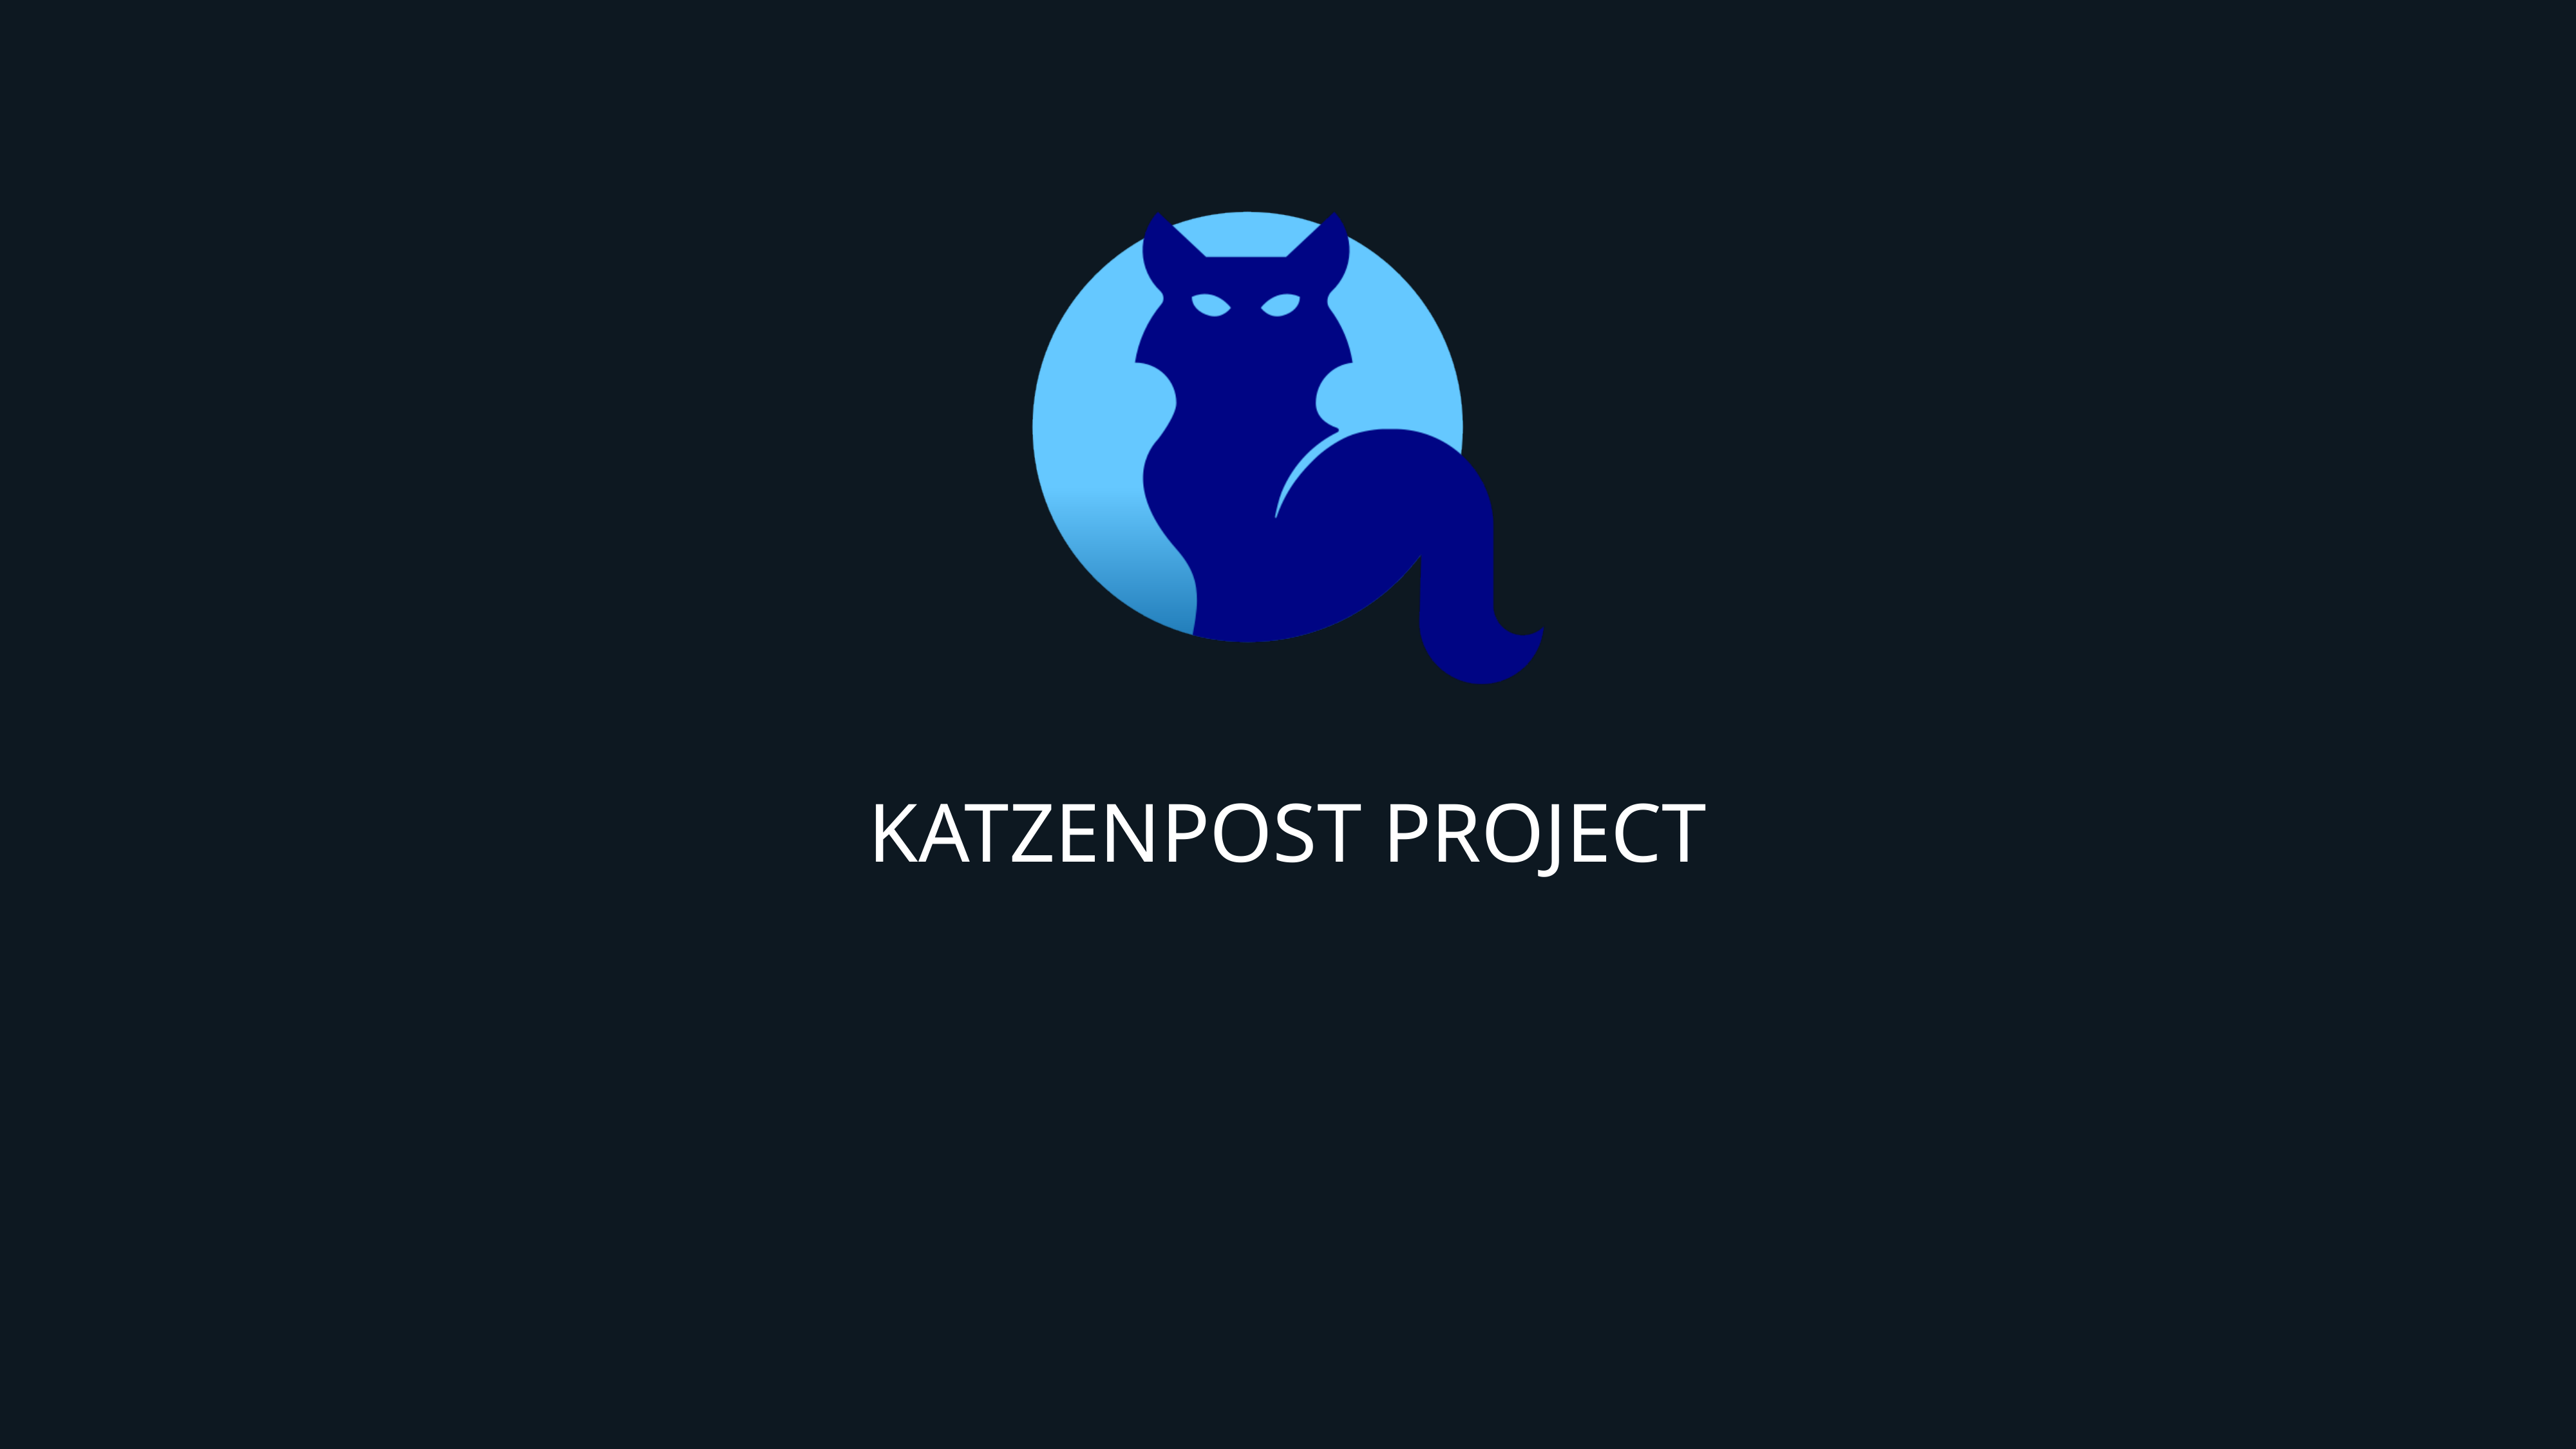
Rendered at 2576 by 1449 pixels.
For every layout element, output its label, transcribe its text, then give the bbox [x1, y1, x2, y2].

list KATZENPOST PROJECT [225, 766, 2351, 1015]
picture [1030, 185, 1546, 701]
